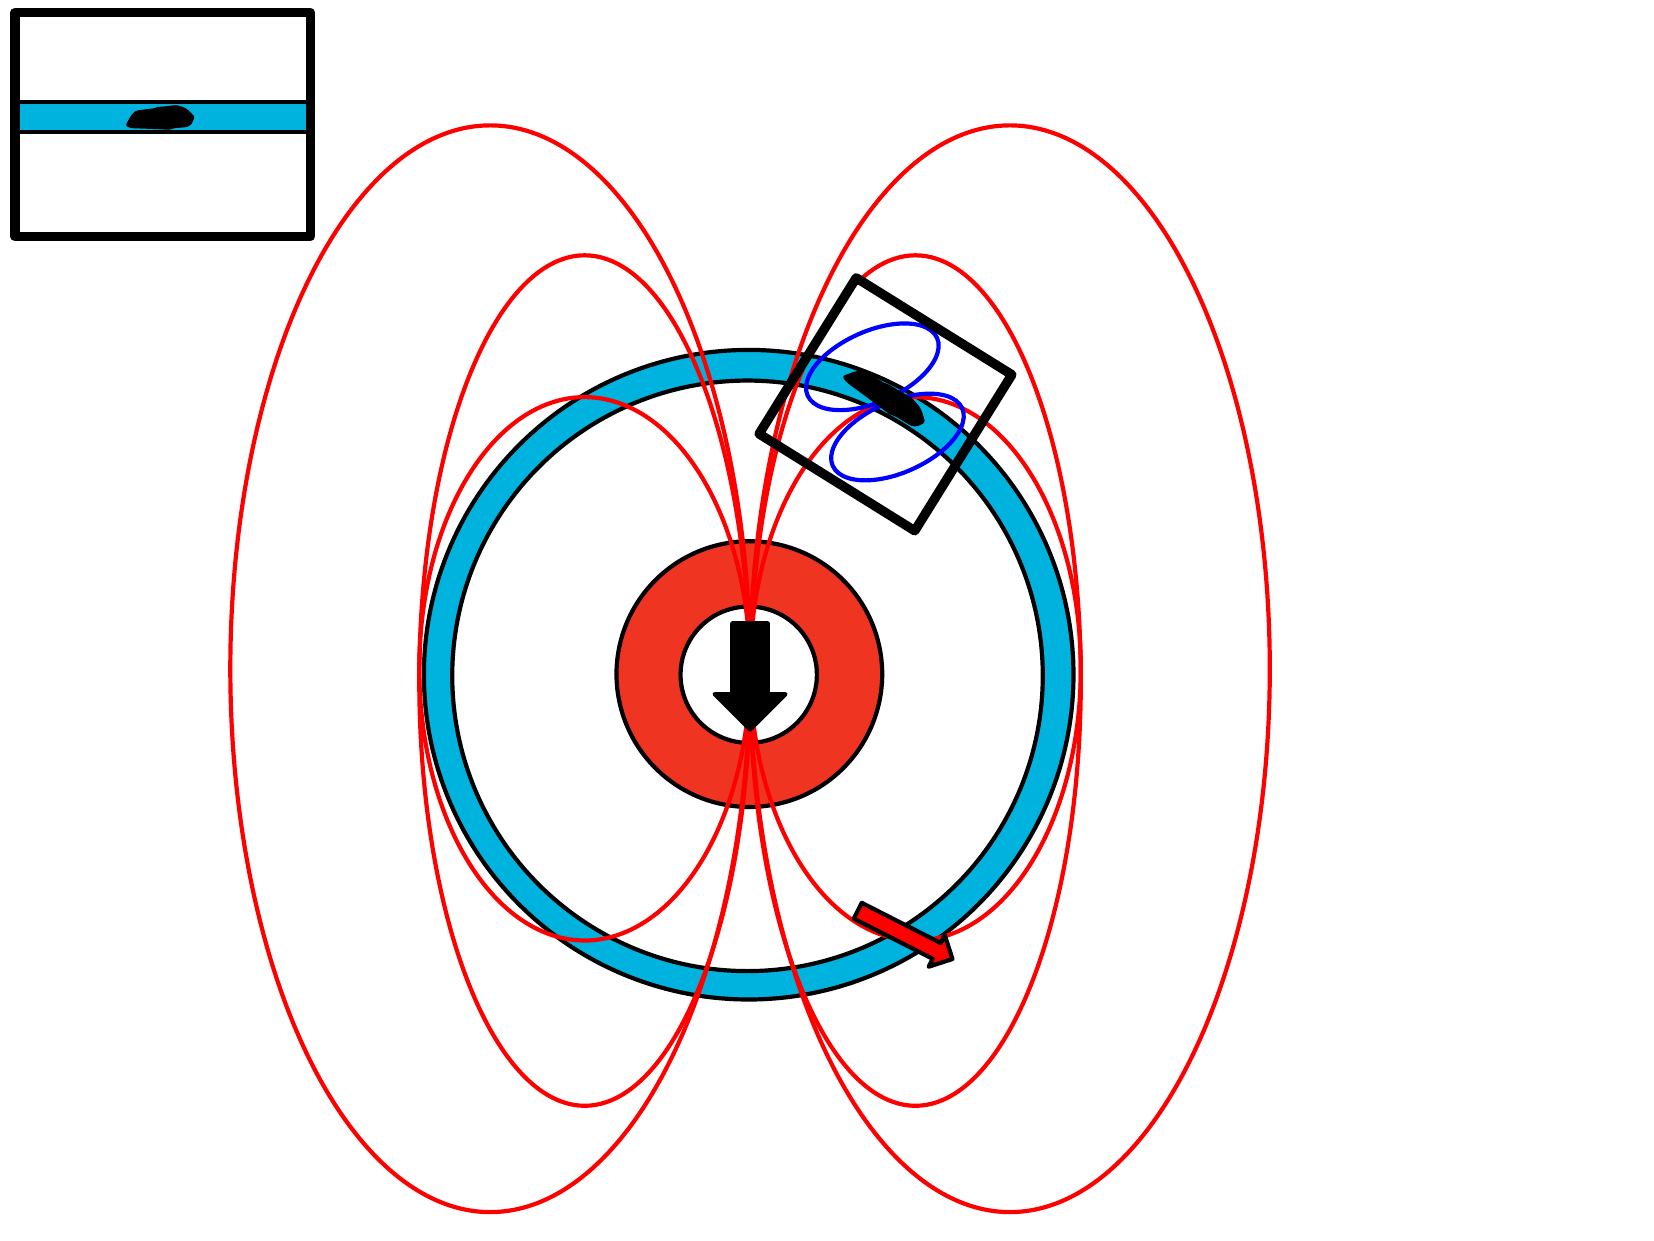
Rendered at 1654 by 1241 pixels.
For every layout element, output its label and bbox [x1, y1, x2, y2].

text_box [767, 416, 777, 435]
text_box [782, 356, 857, 458]
text_box [843, 430, 968, 523]
text_box [585, 355, 741, 566]
text_box [701, 762, 799, 1000]
text_box [785, 397, 789, 408]
text_box [694, 353, 716, 411]
text_box [20, 101, 306, 133]
text_box [423, 400, 1074, 995]
text_box [704, 349, 795, 585]
text_box [813, 429, 842, 476]
text_box [809, 359, 958, 478]
text_box [562, 759, 744, 995]
text_box [759, 453, 801, 566]
